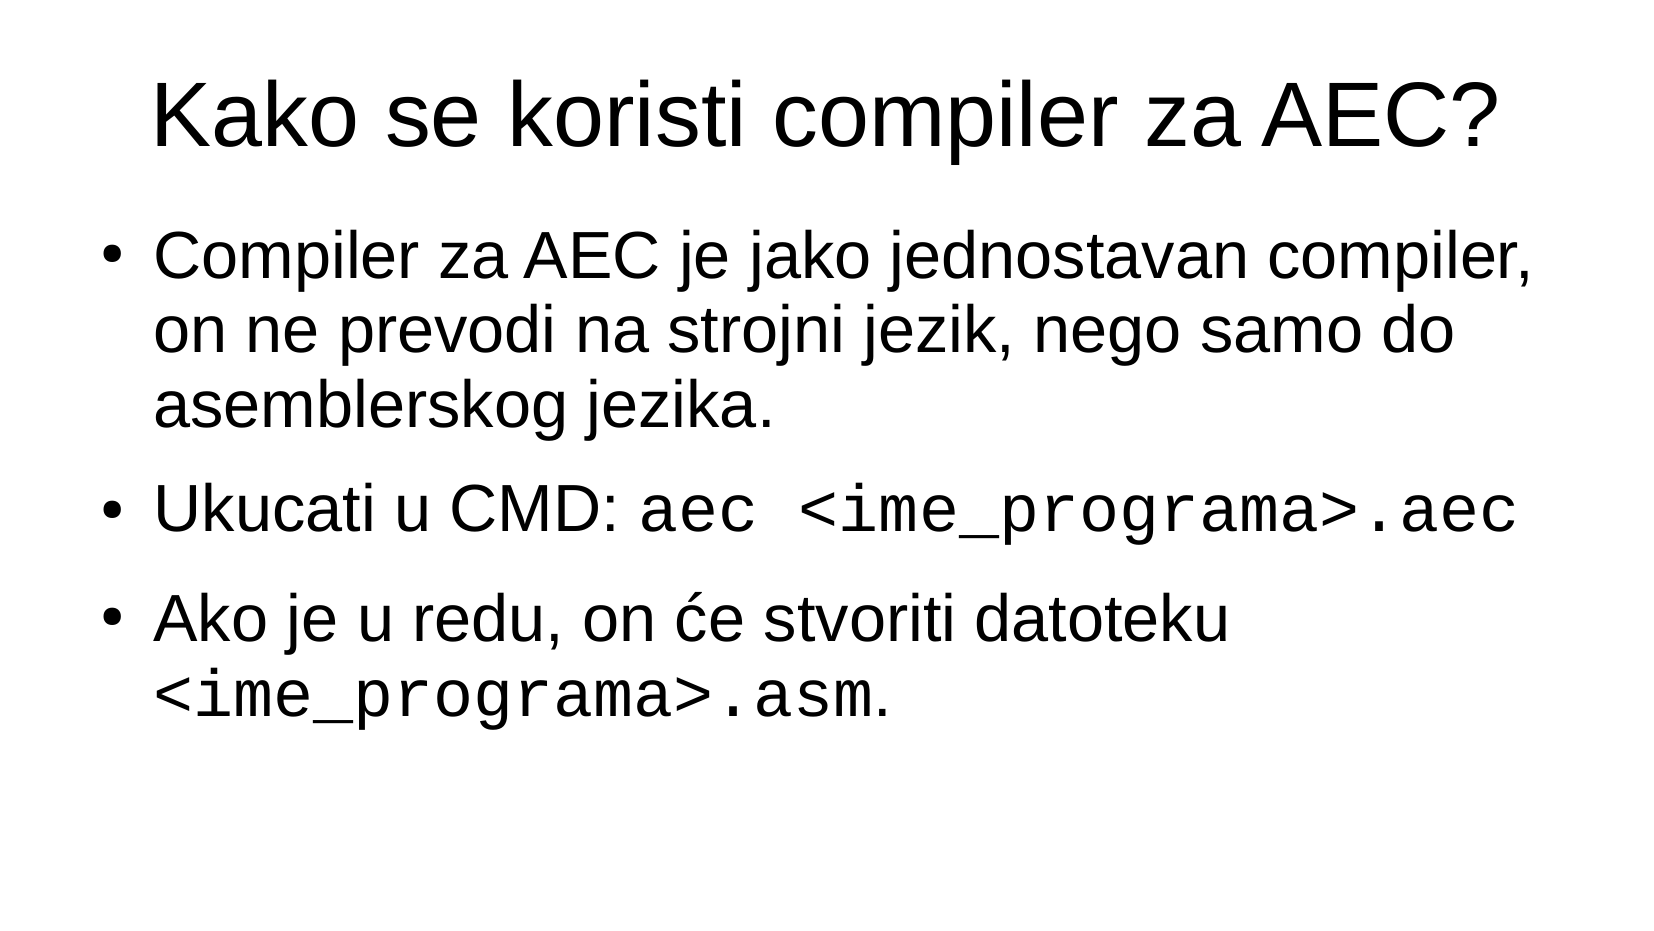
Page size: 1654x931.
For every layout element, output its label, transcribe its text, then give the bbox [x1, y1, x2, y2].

list Compiler za AEC je jako jednostavan compiler, on ne prevodi na strojni jezik, nego samo do asemblerskog jezika. Ukucati u CMD: aec <ime_programa>.aec Ako je u redu, on će stvoriti datoteku <ime_programa>.asm. [82, 217, 1571, 758]
title Kako se koristi compiler za AEC? [82, 37, 1571, 193]
